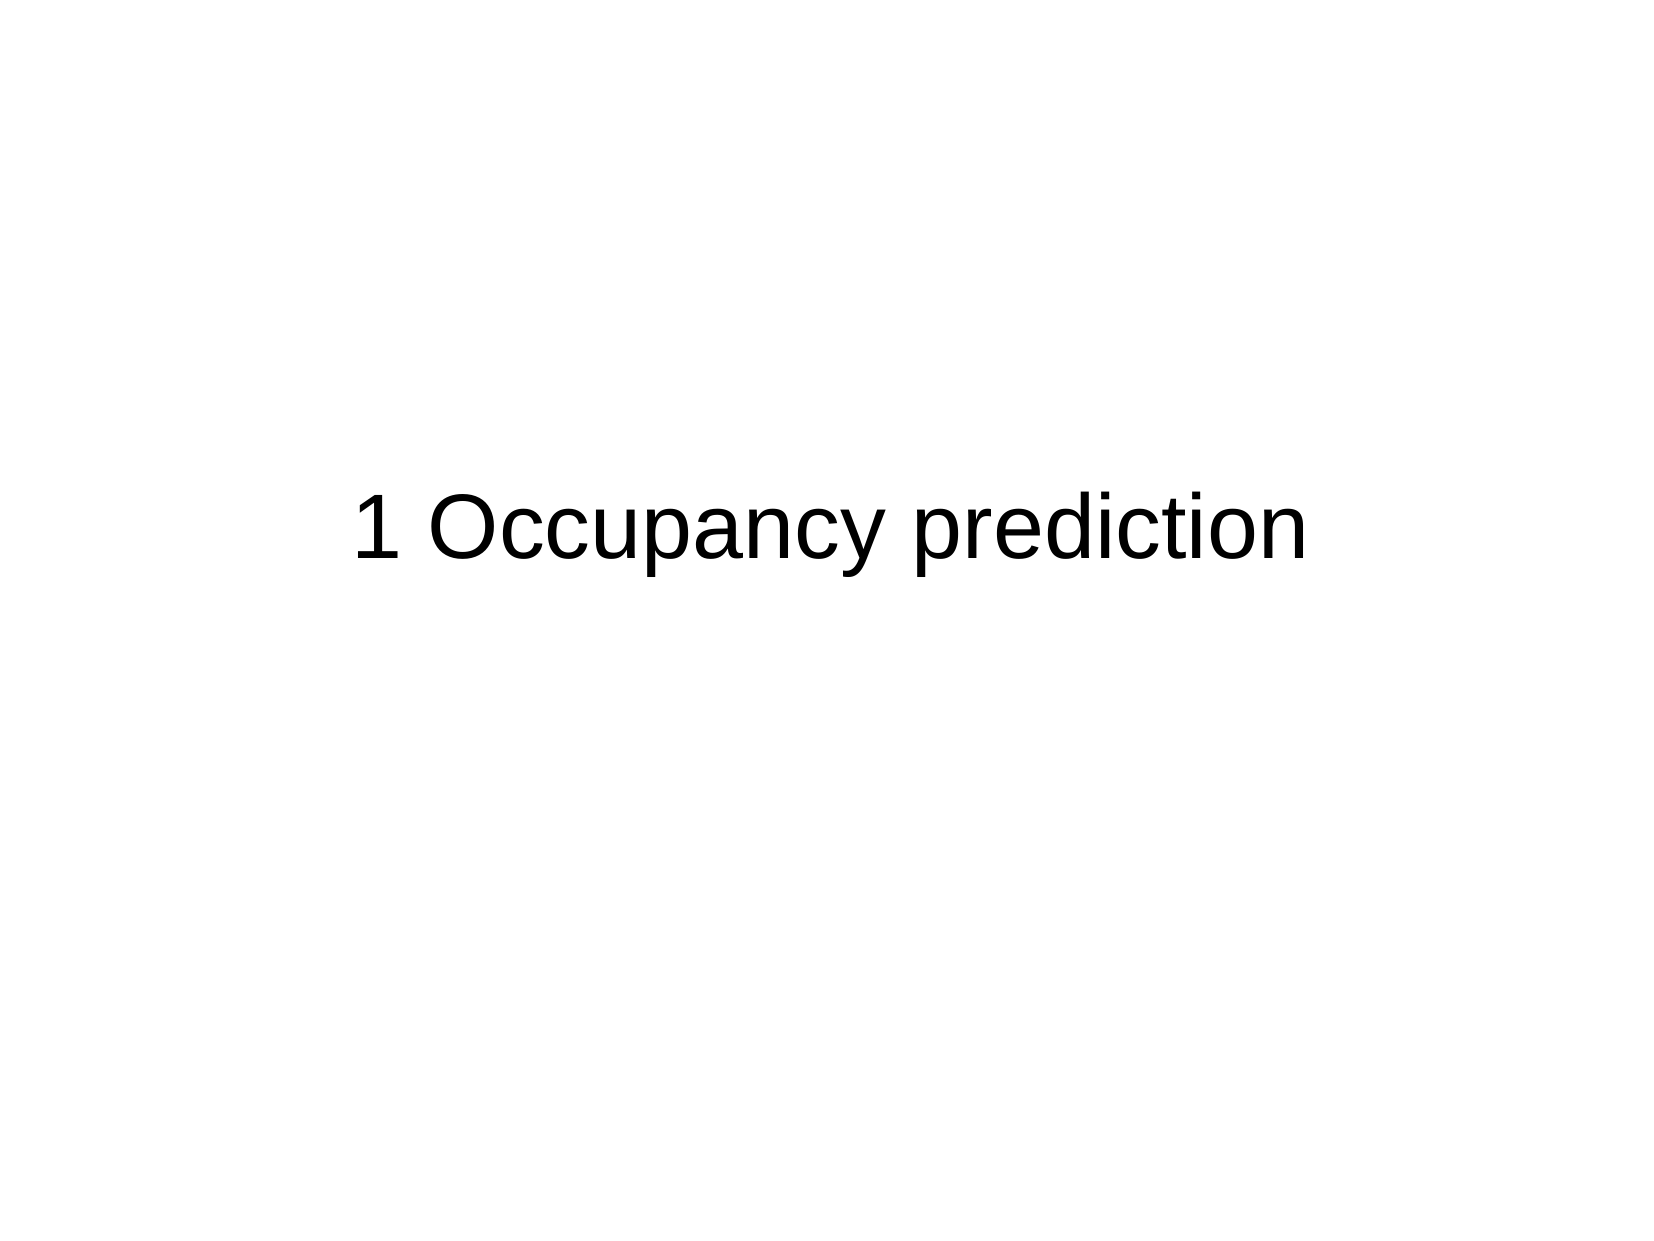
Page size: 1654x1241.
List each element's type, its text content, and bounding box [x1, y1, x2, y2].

title 1 Occupancy prediction [87, 422, 1576, 631]
